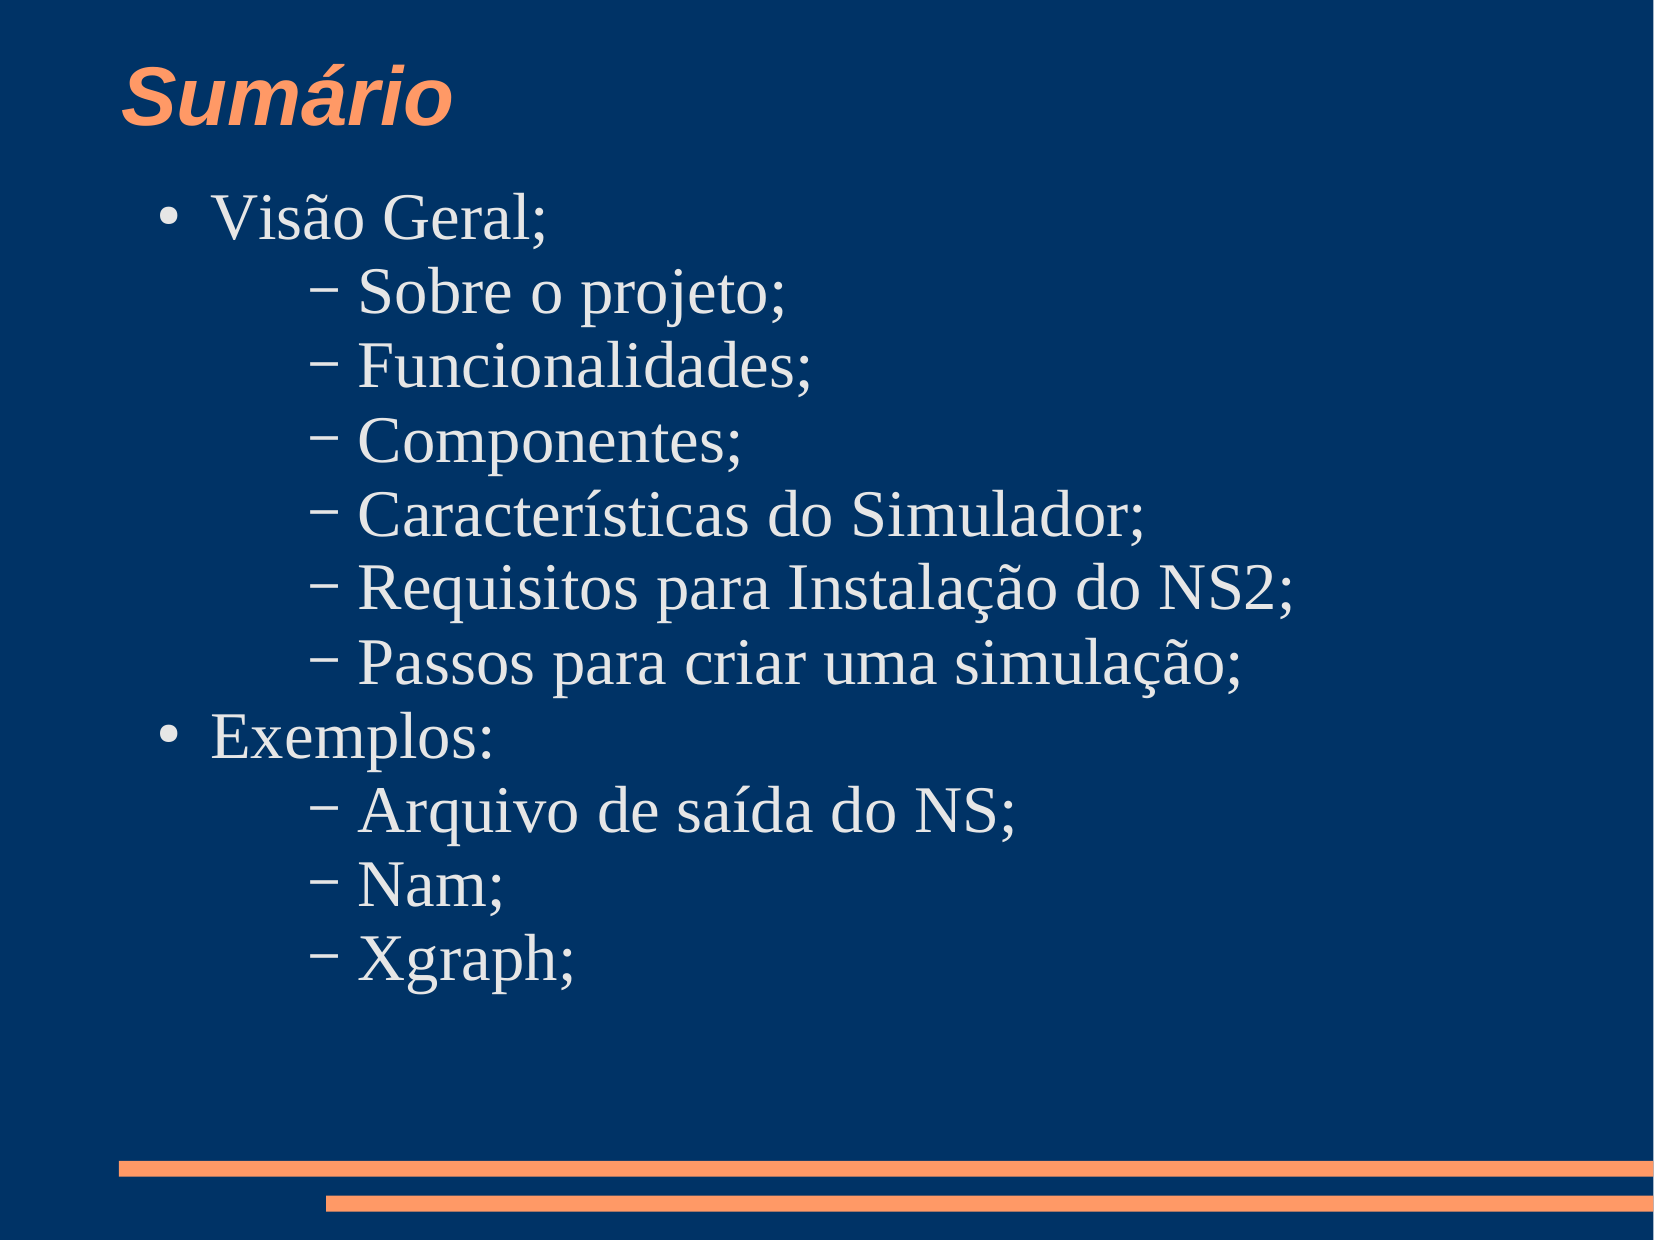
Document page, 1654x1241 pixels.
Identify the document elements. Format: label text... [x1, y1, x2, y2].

list Visão Geral; Sobre o projeto; Funcionalidades; Componentes; Características do Simulador; Requisitos para Instalação do NS2; Passos para criar uma simulação; Exemplos: Arquivo de saída do NS; Nam; Xgraph; [121, 180, 1561, 1036]
title Sumário [121, 0, 1534, 180]
